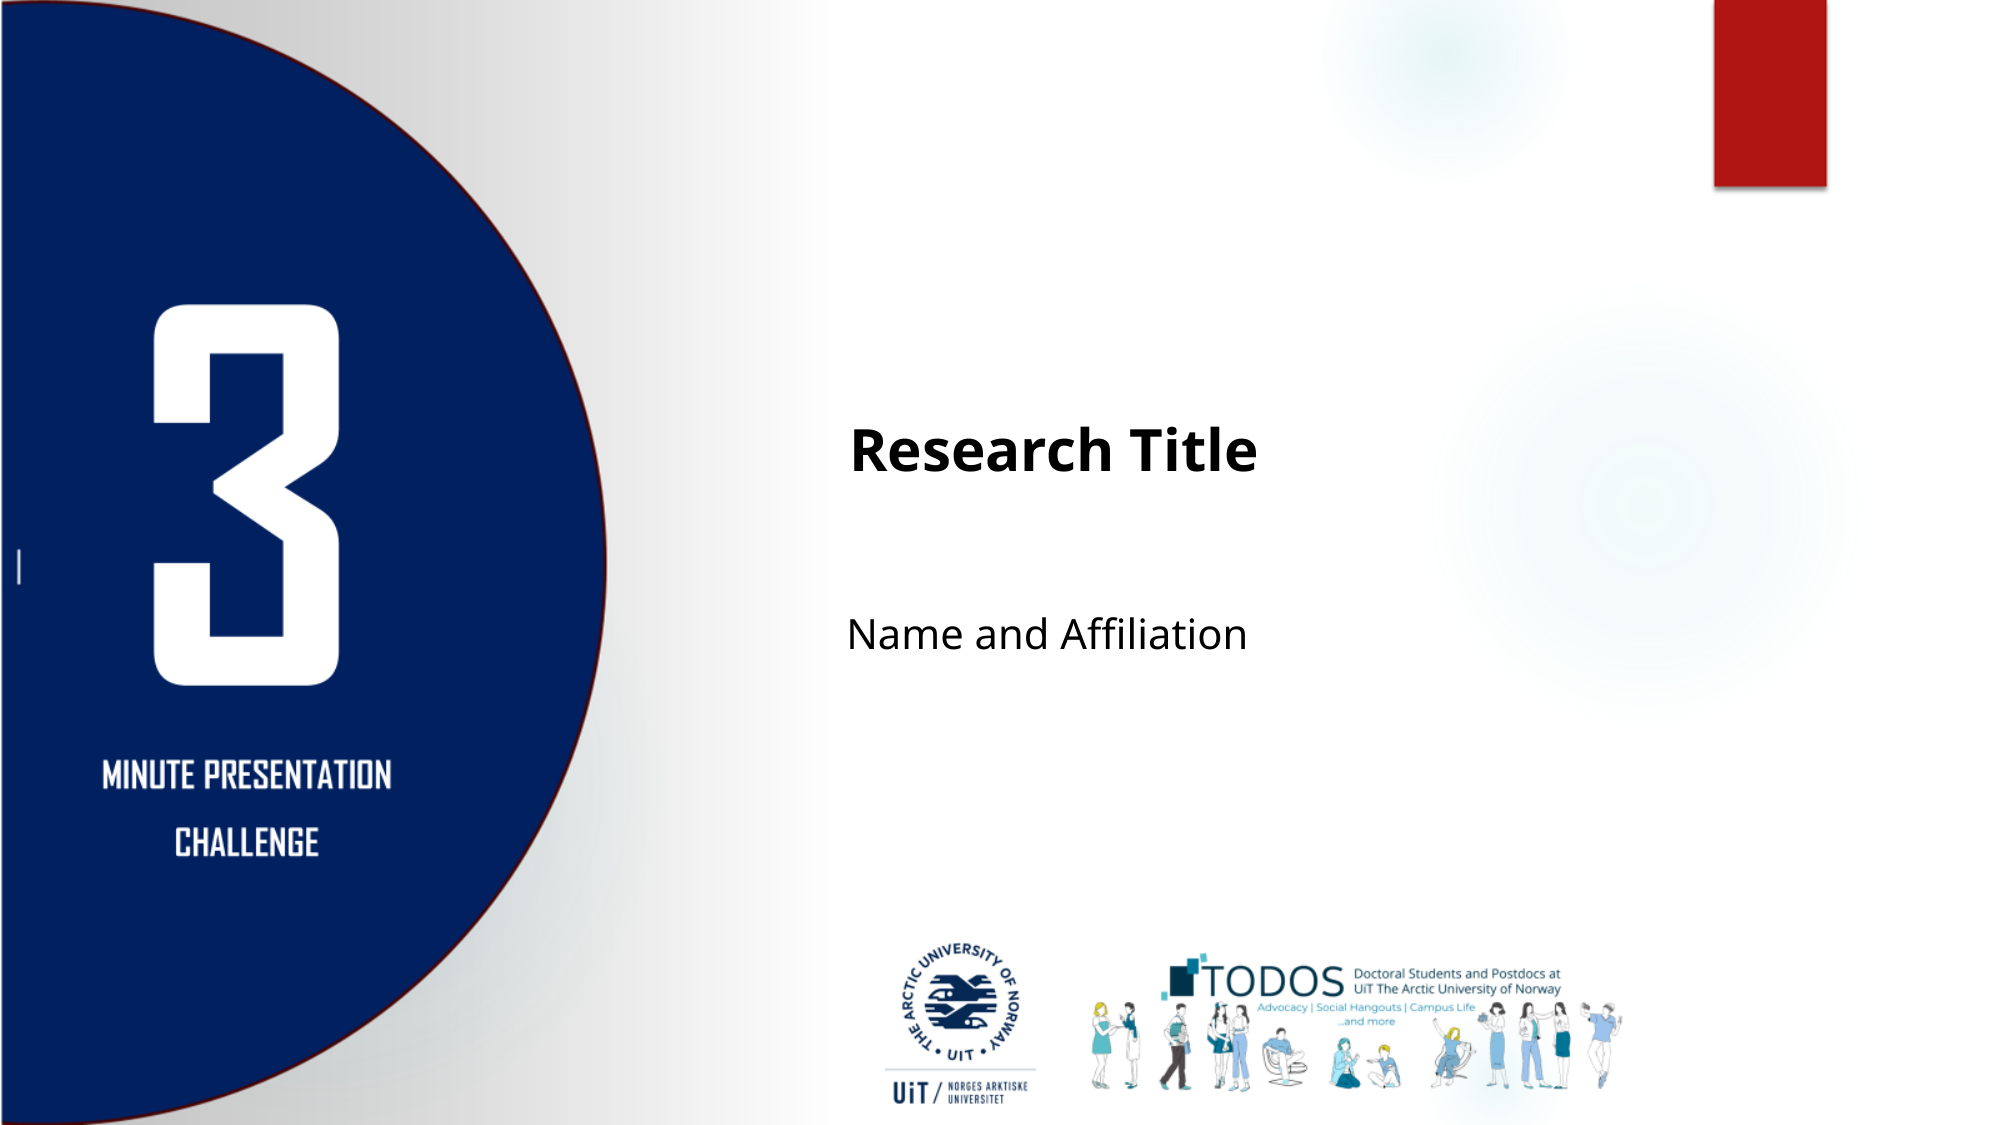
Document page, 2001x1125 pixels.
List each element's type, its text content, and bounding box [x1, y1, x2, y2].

text_box Research Title [834, 406, 1274, 491]
text_box Name and Affiliation [831, 600, 1264, 666]
picture [0, 0, 2000, 1125]
